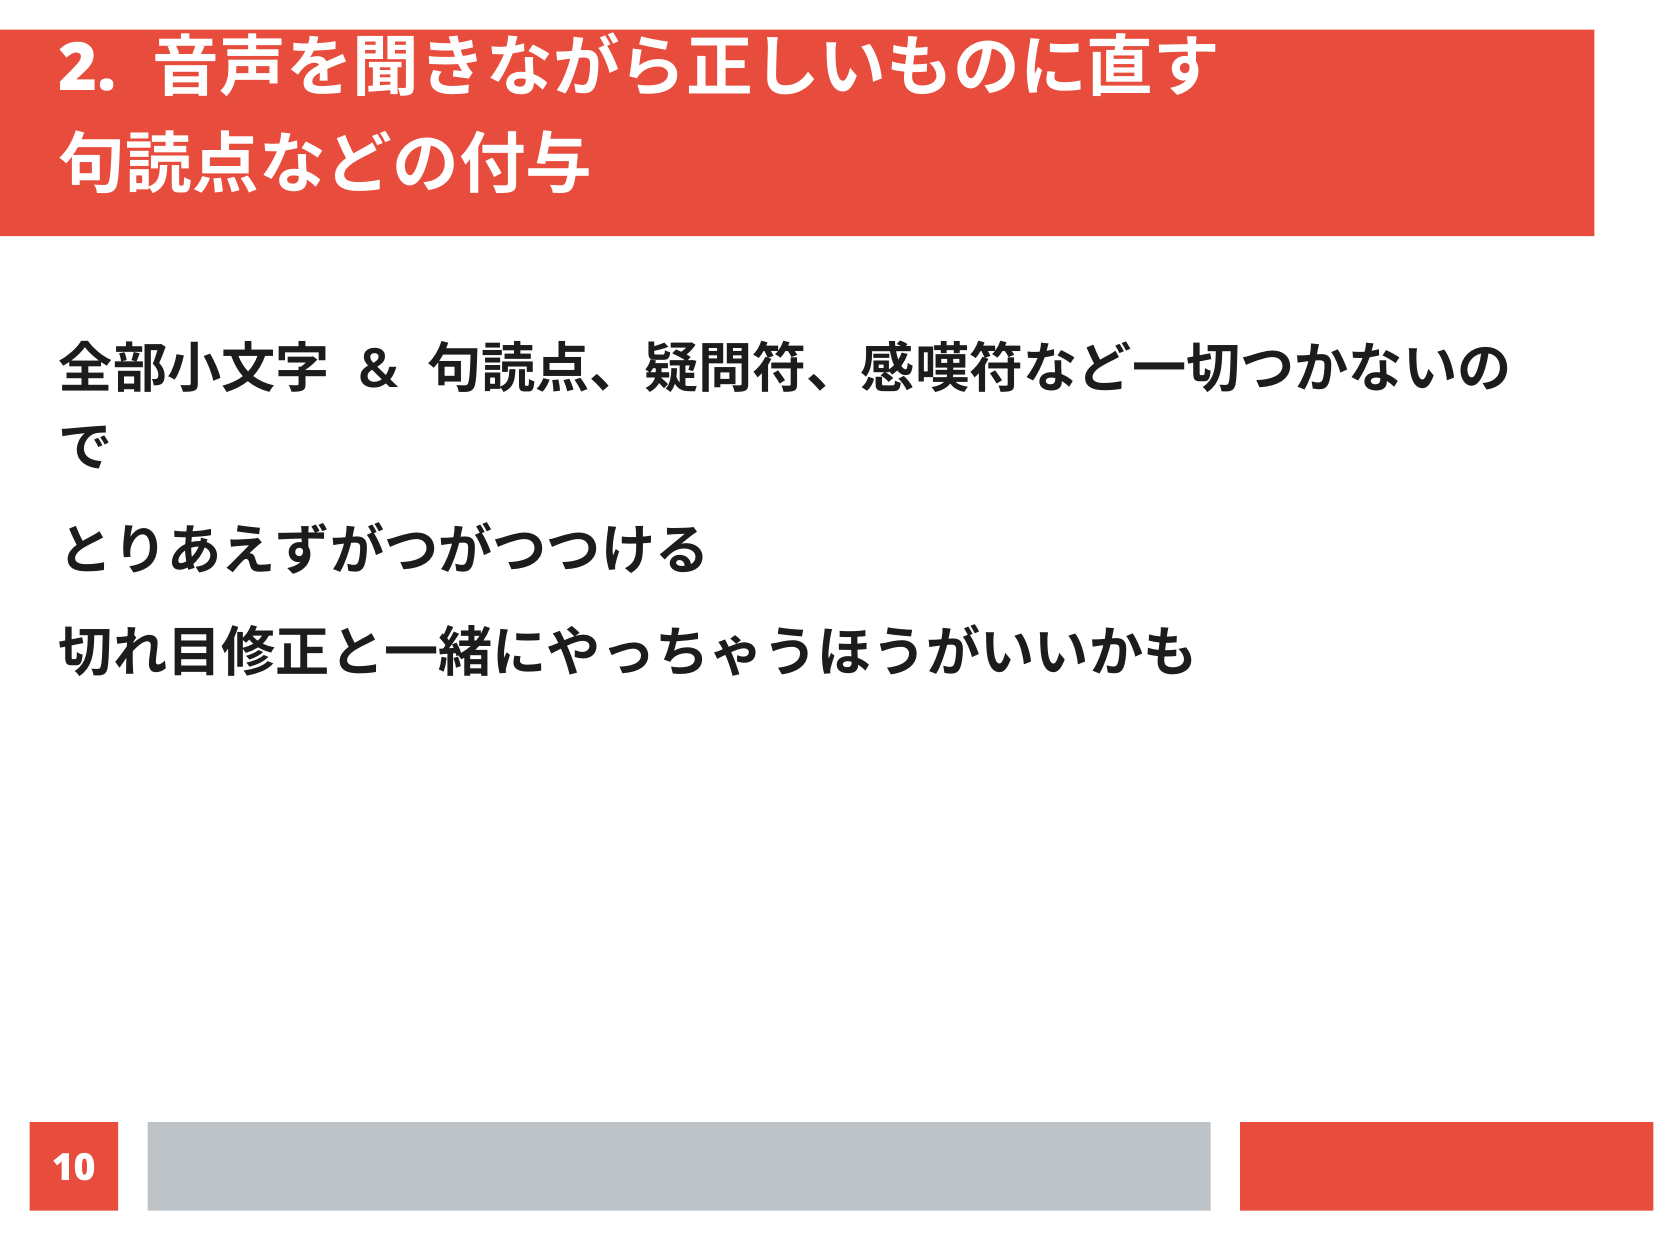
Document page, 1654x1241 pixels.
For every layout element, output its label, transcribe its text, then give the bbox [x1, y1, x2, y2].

title 2. 音声を聞きながら正しいものに直す 句読点などの付与 [59, 59, 1595, 207]
list 全部小文字 & 句読点、疑問符、感嘆符など一切つかないので とりあえずがつがつつける 切れ目修正と一緒にやっちゃうほうがいいかも [59, 324, 1565, 1093]
